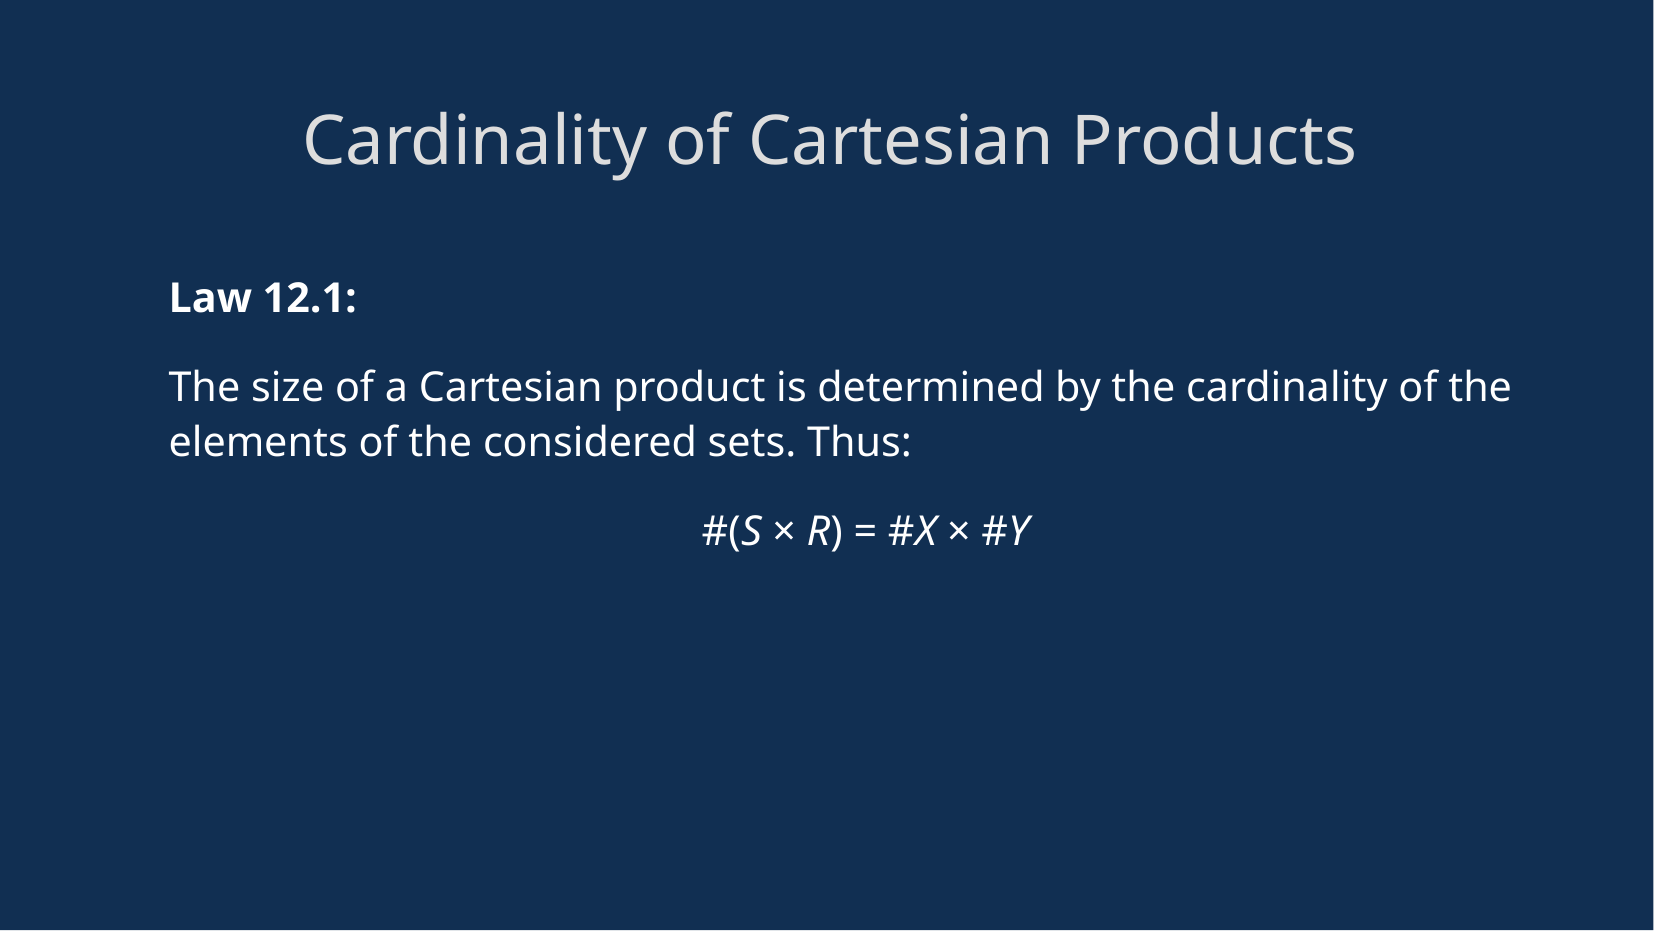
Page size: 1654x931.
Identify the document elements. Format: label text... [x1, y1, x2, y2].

title Cardinality of Cartesian Products [97, 56, 1563, 220]
list Law 12.1: The size of a Cartesian product is determined by the cardinality of the elements of the considered sets. Thus: #(S × R) = #X × #Y [97, 268, 1563, 806]
